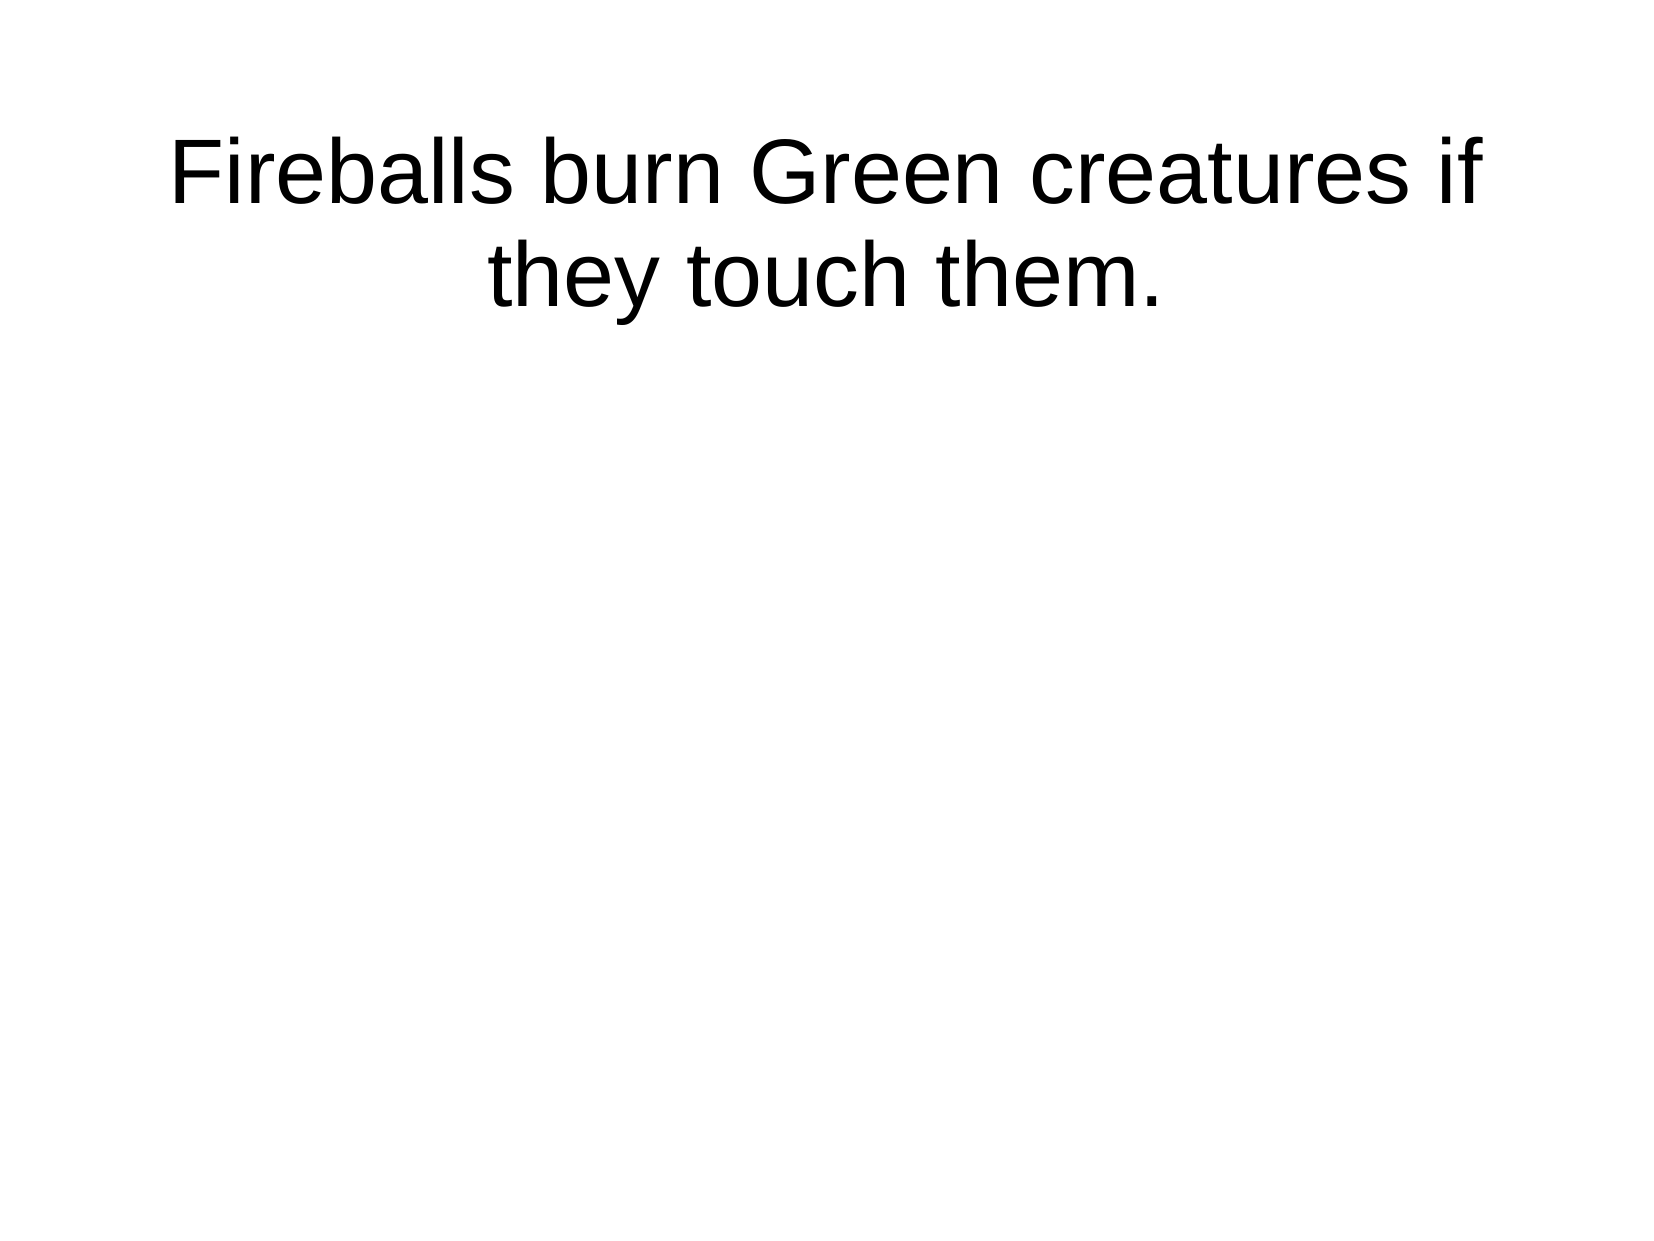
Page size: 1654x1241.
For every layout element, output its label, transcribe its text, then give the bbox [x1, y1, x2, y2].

title Fireballs burn Green creatures if they touch them. [82, 121, 1571, 1126]
